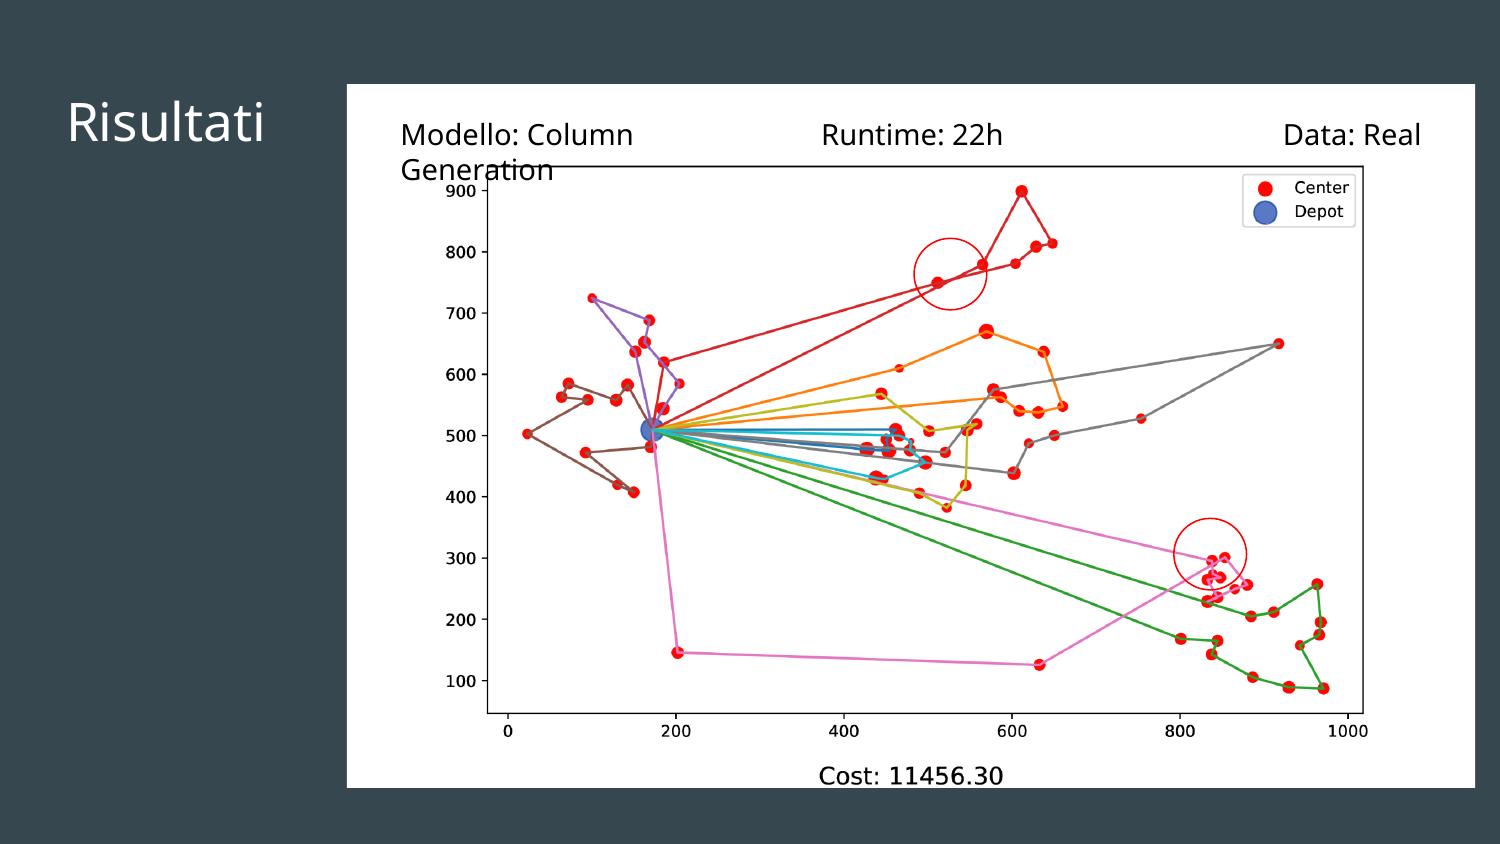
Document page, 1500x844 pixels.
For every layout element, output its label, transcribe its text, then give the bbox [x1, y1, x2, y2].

title Risultati [51, 72, 1449, 167]
text_box Data: Real [1082, 101, 1437, 167]
text_box Runtime: 22h [788, 101, 1082, 167]
text_box Modello: Column Generation [385, 101, 805, 202]
picture [346, 84, 1476, 788]
